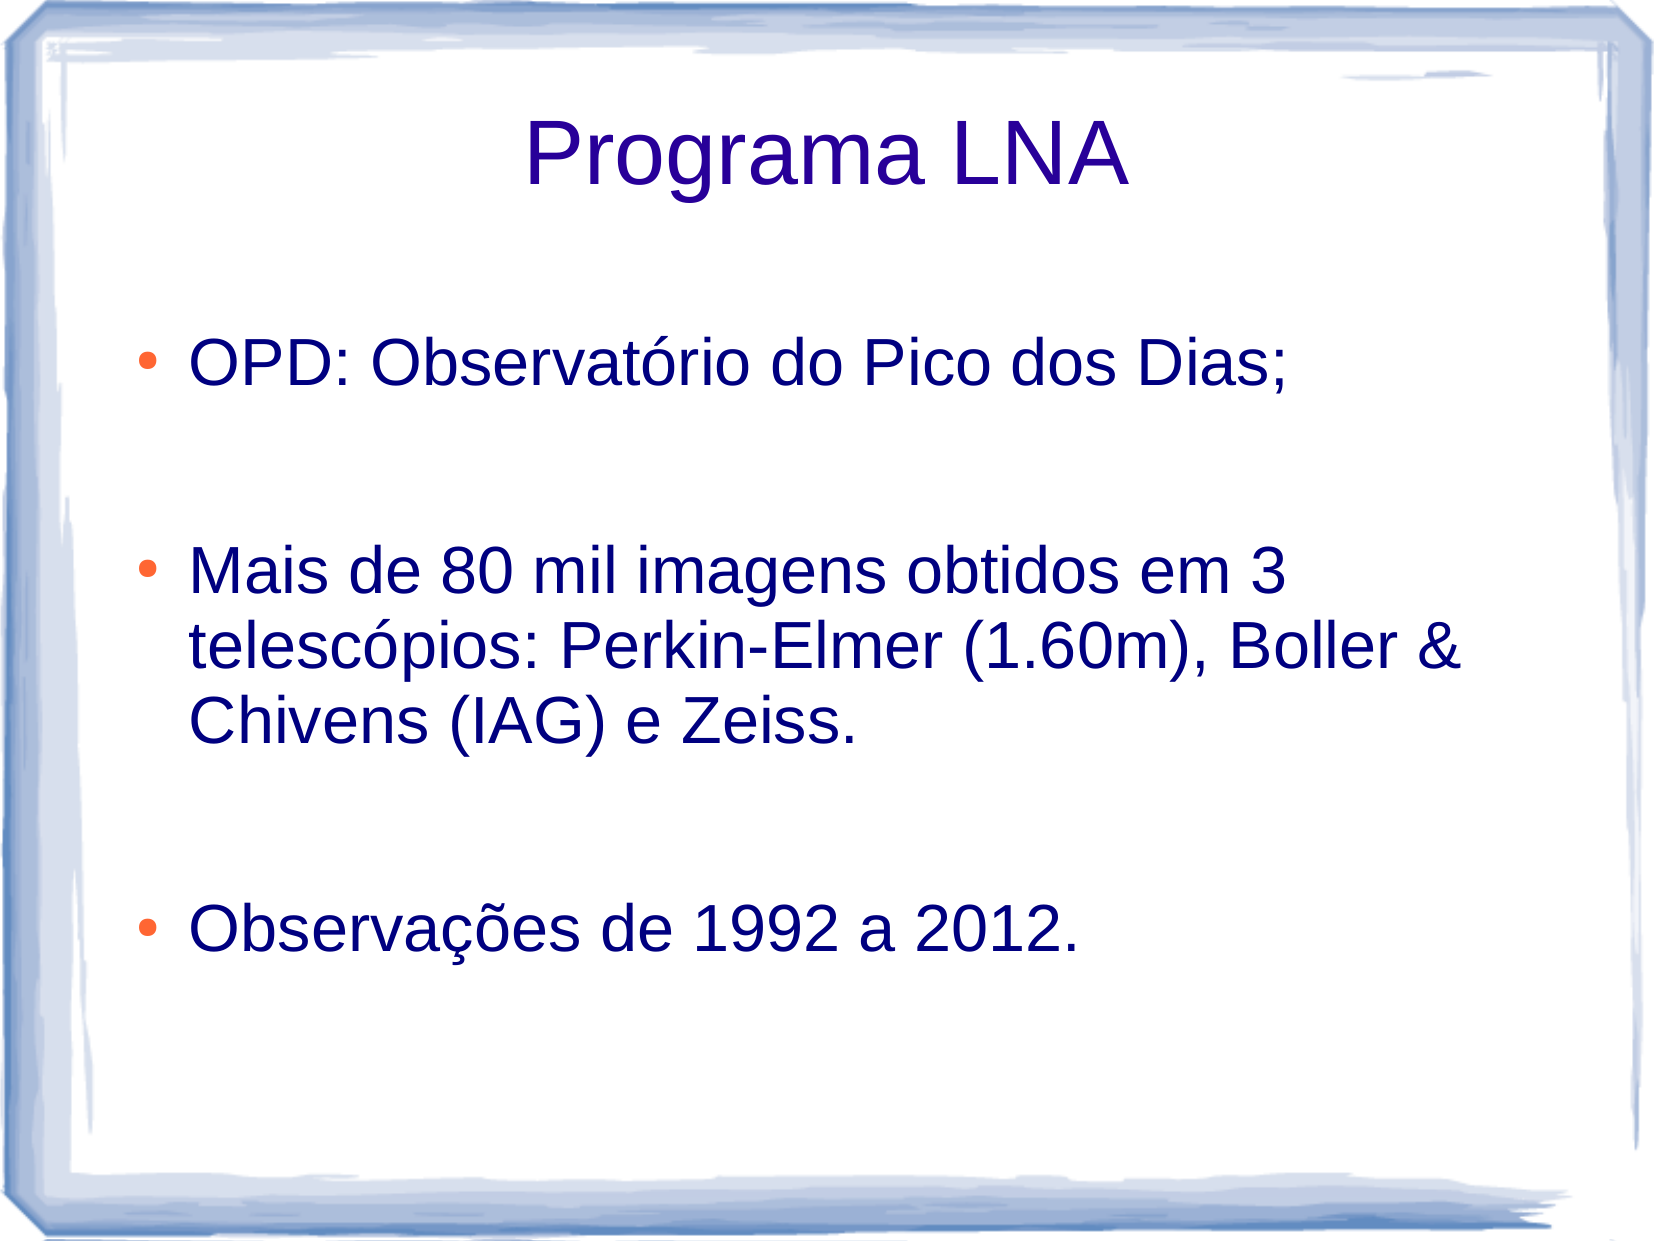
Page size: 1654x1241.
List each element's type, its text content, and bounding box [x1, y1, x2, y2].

title Programa LNA [82, 49, 1571, 257]
list OPD: Observatório do Pico dos Dias; Mais de 80 mil imagens obtidos em 3 telescópios: Perkin-Elmer (1.60m), Boller & Chivens (IAG) e Zeiss. Observações de 1992 a 2012. [118, 324, 1571, 1045]
picture [0, 0, 1654, 1241]
